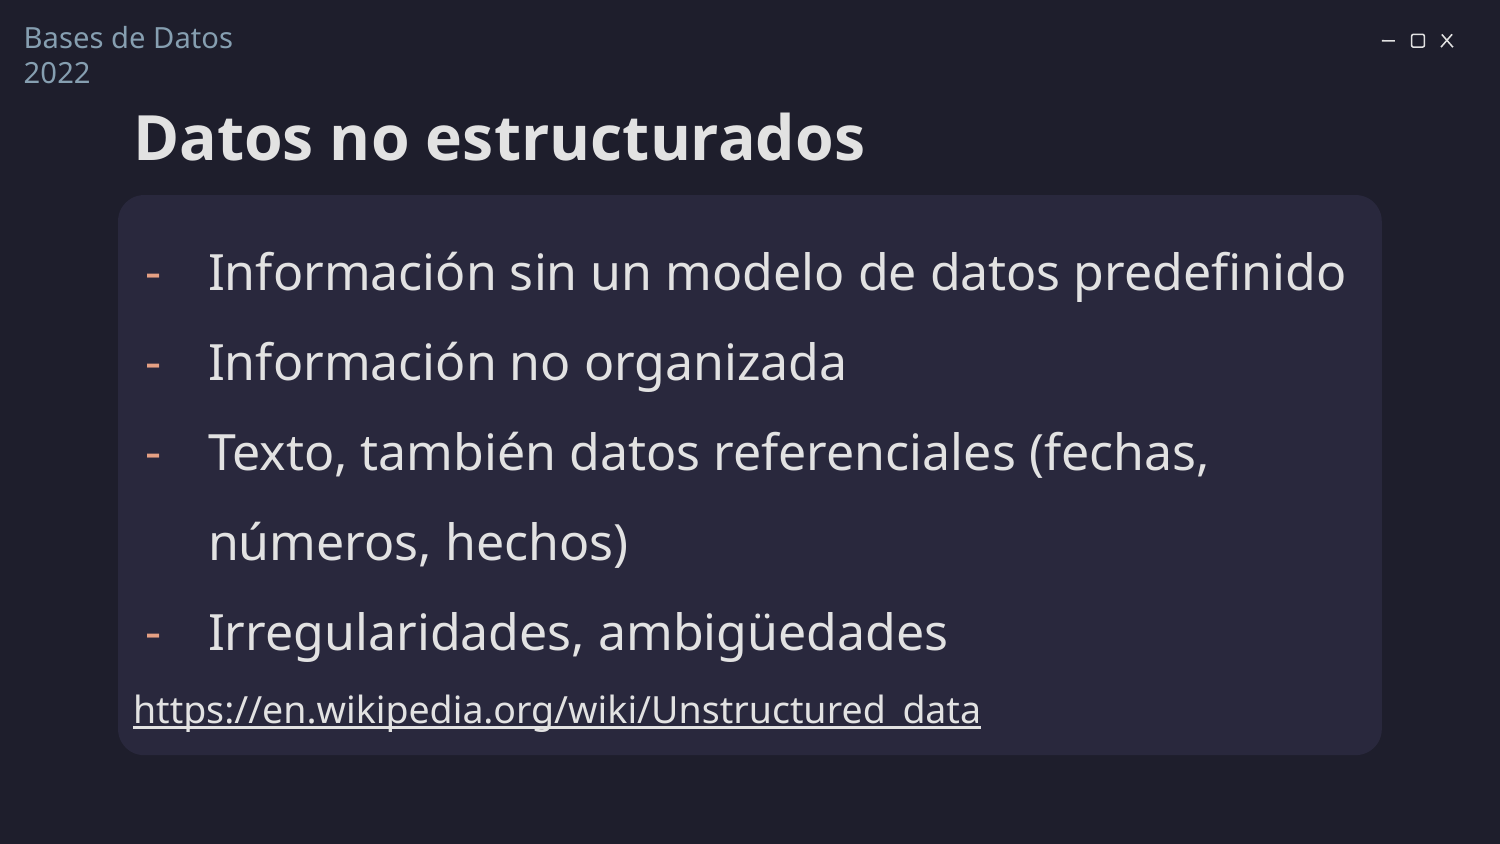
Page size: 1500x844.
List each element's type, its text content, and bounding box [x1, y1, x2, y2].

title Datos no estructurados [118, 88, 1382, 183]
list Información sin un modelo de datos predefinido Información no organizada Texto, también datos referenciales (fechas, números, hechos) Irregularidades, ambigüedades https://en.wikipedia.org/wiki/Unstructured_data [118, 195, 1382, 750]
